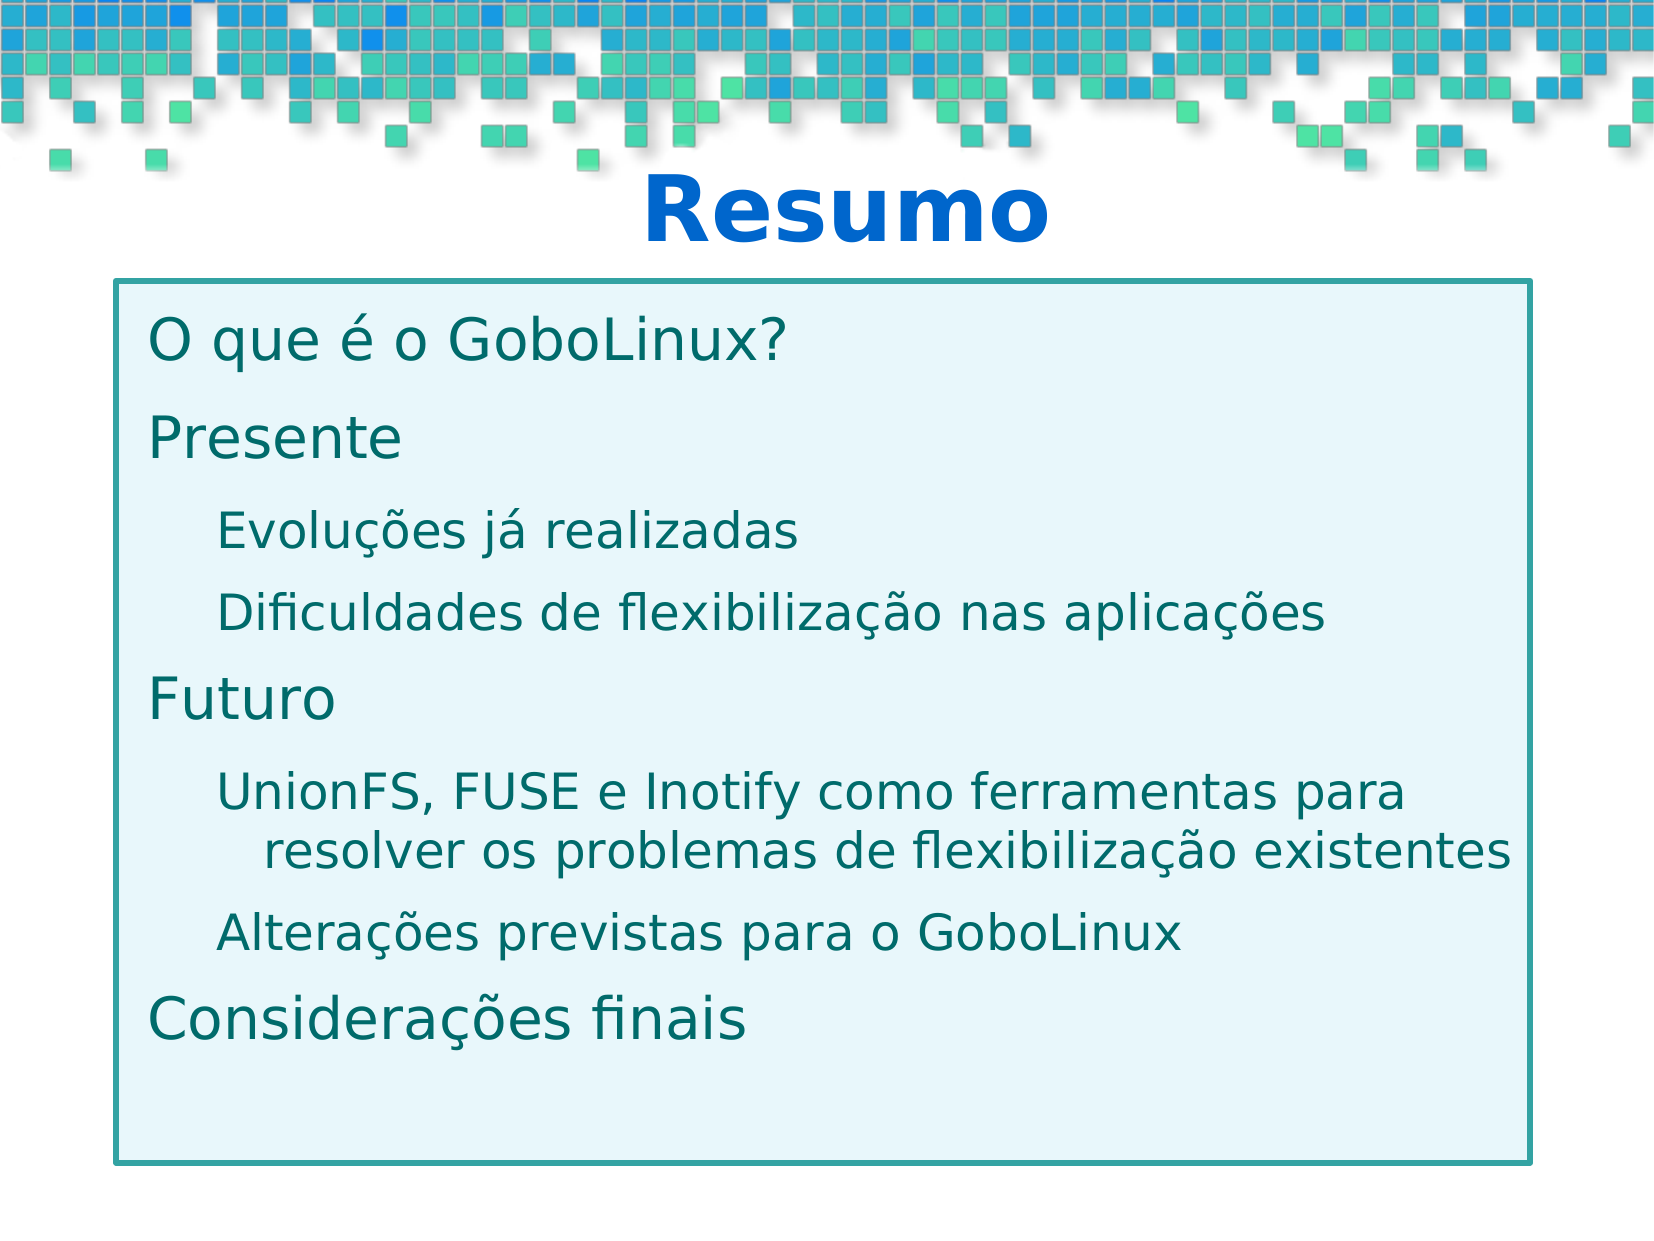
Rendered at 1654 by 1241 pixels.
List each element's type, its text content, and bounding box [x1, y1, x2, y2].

title Resumo [112, 132, 1581, 287]
list O que é o GoboLinux? Presente Evoluções já realizadas Dificuldades de flexibilização nas aplicações Futuro UnionFS, FUSE e Inotify como ferramentas para resolver os problemas de flexibilização existentes Alterações previstas para o GoboLinux Considerações finais [121, 306, 1534, 1160]
picture [0, 0, 1654, 185]
